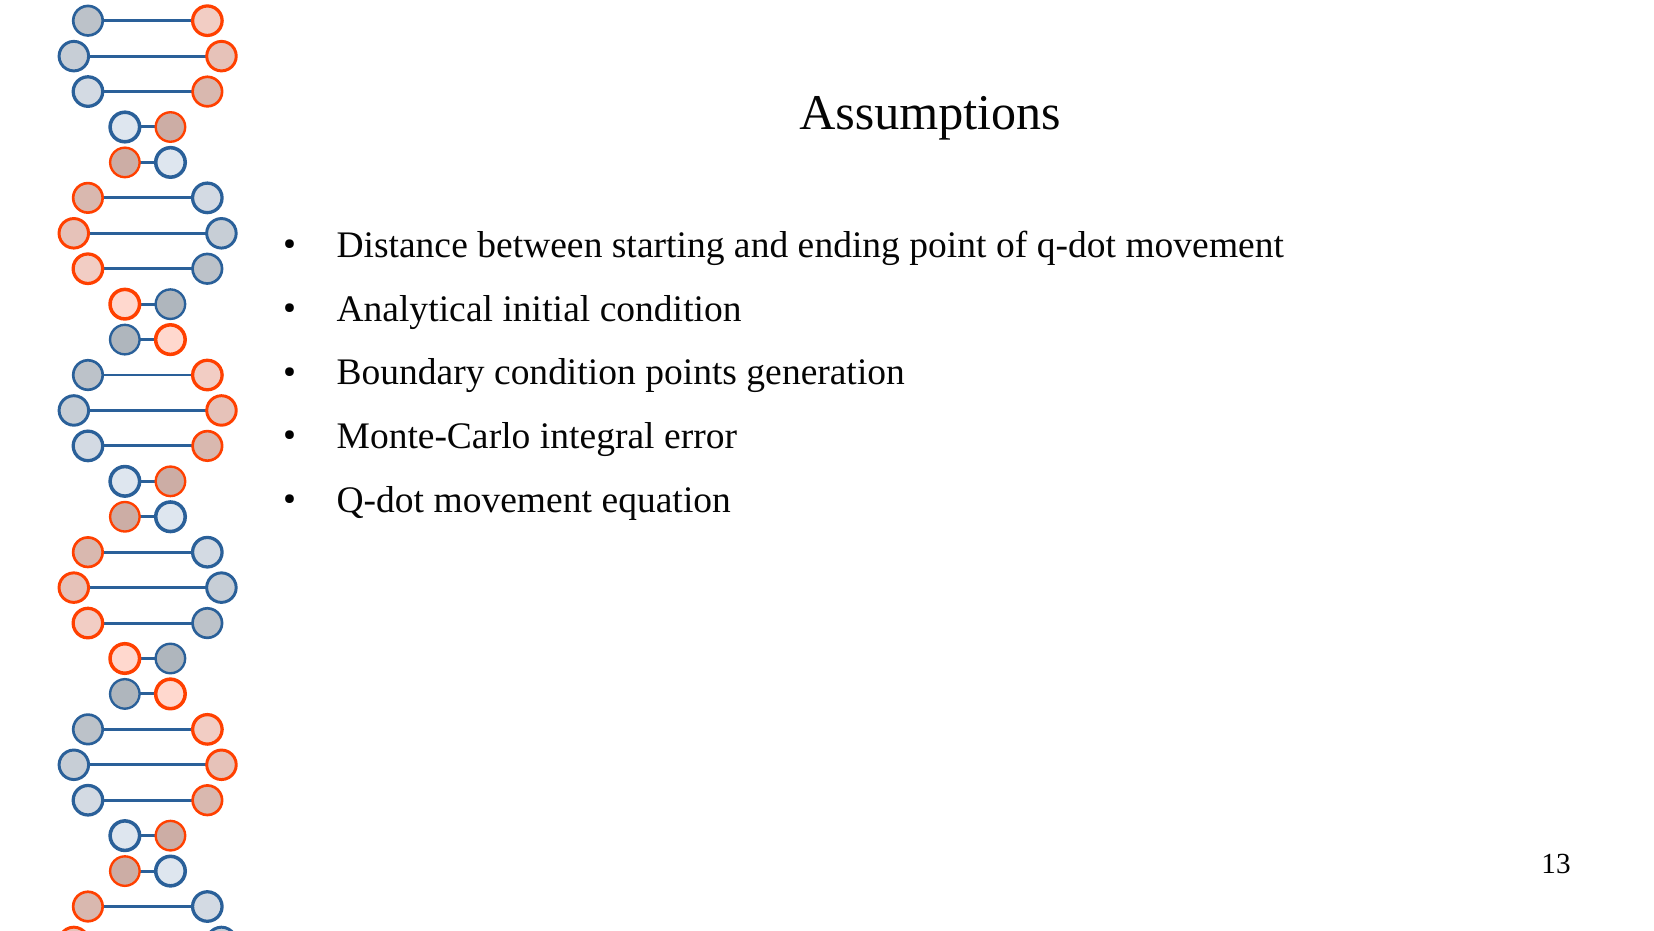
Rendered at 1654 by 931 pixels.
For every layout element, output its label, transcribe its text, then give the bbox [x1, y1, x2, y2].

title Assumptions [265, 35, 1595, 189]
list Distance between starting and ending point of q-dot movement Analytical initial condition Boundary condition points generation Monte-Carlo integral error Q-dot movement equation [265, 224, 1595, 764]
